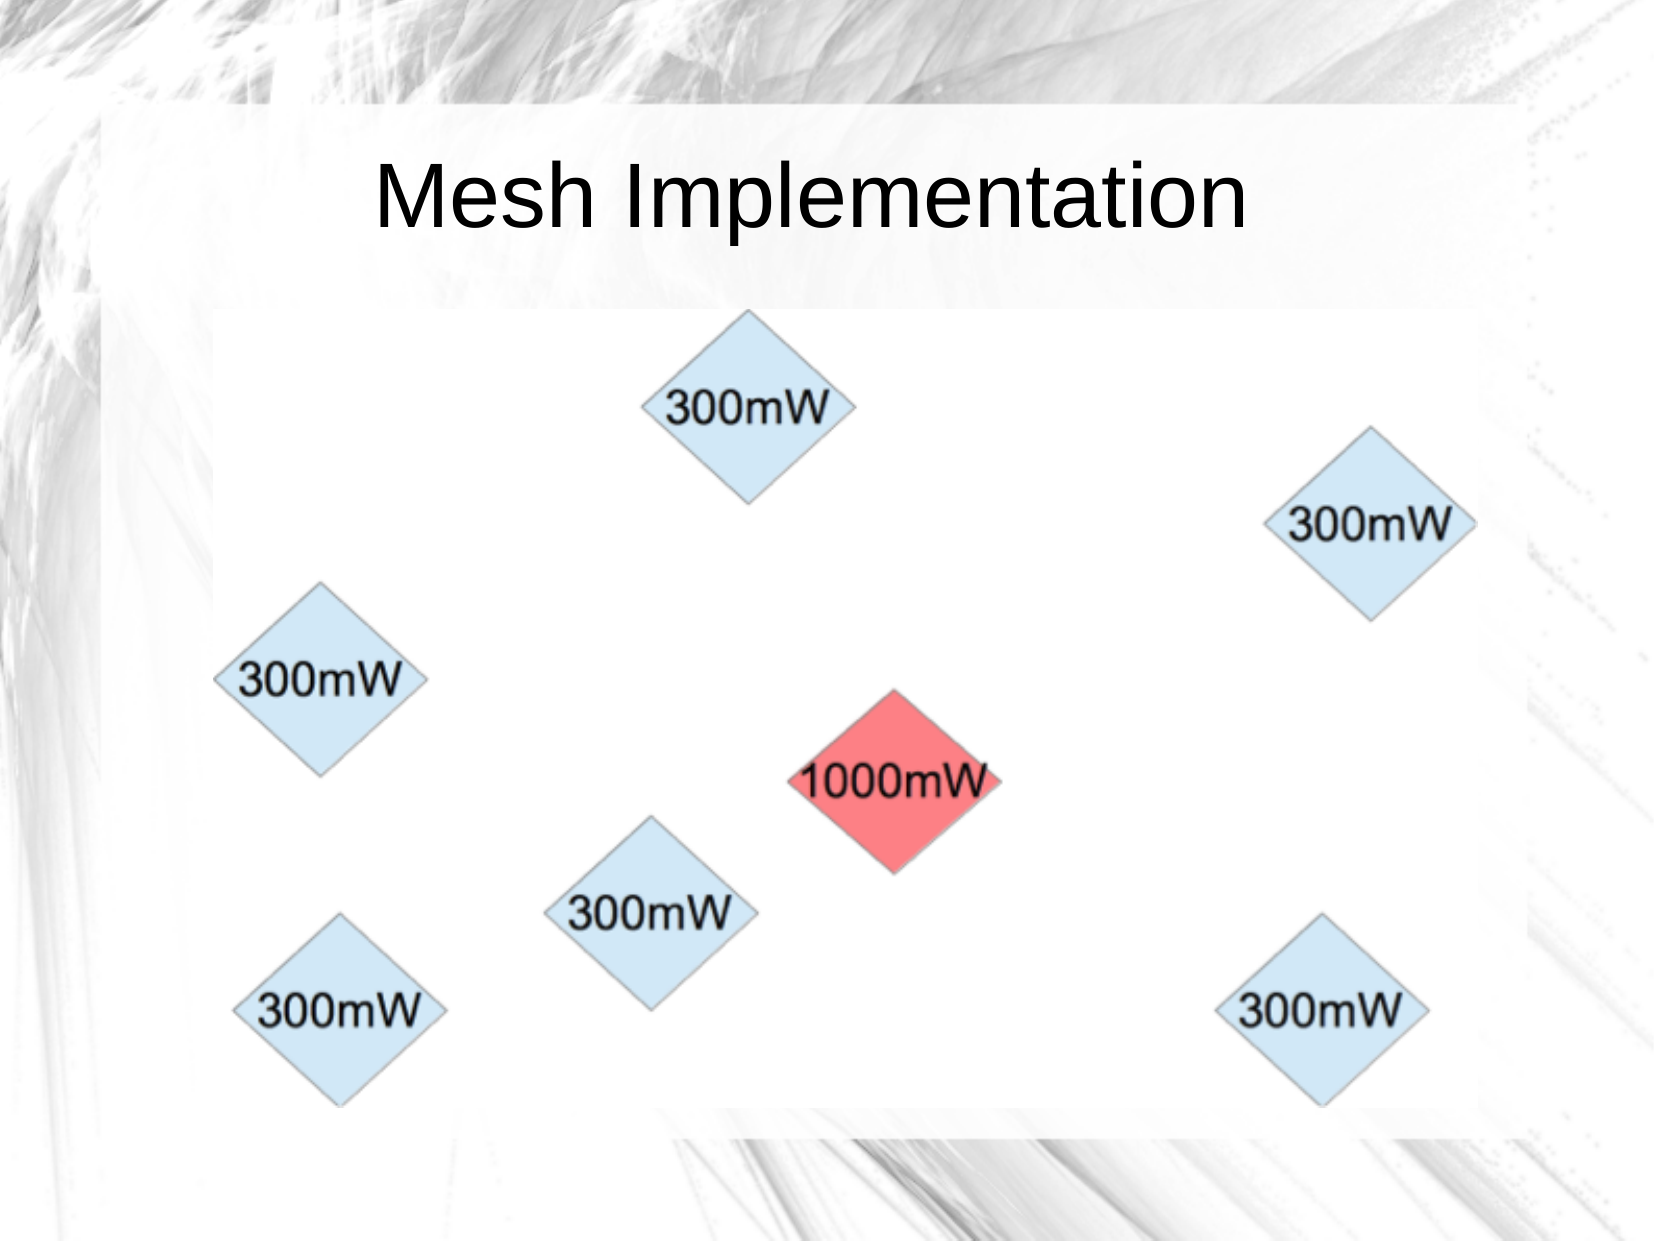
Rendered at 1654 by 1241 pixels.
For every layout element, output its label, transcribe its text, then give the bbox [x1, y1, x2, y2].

picture [0, 0, 1654, 1241]
title Mesh Implementation [118, 112, 1506, 281]
